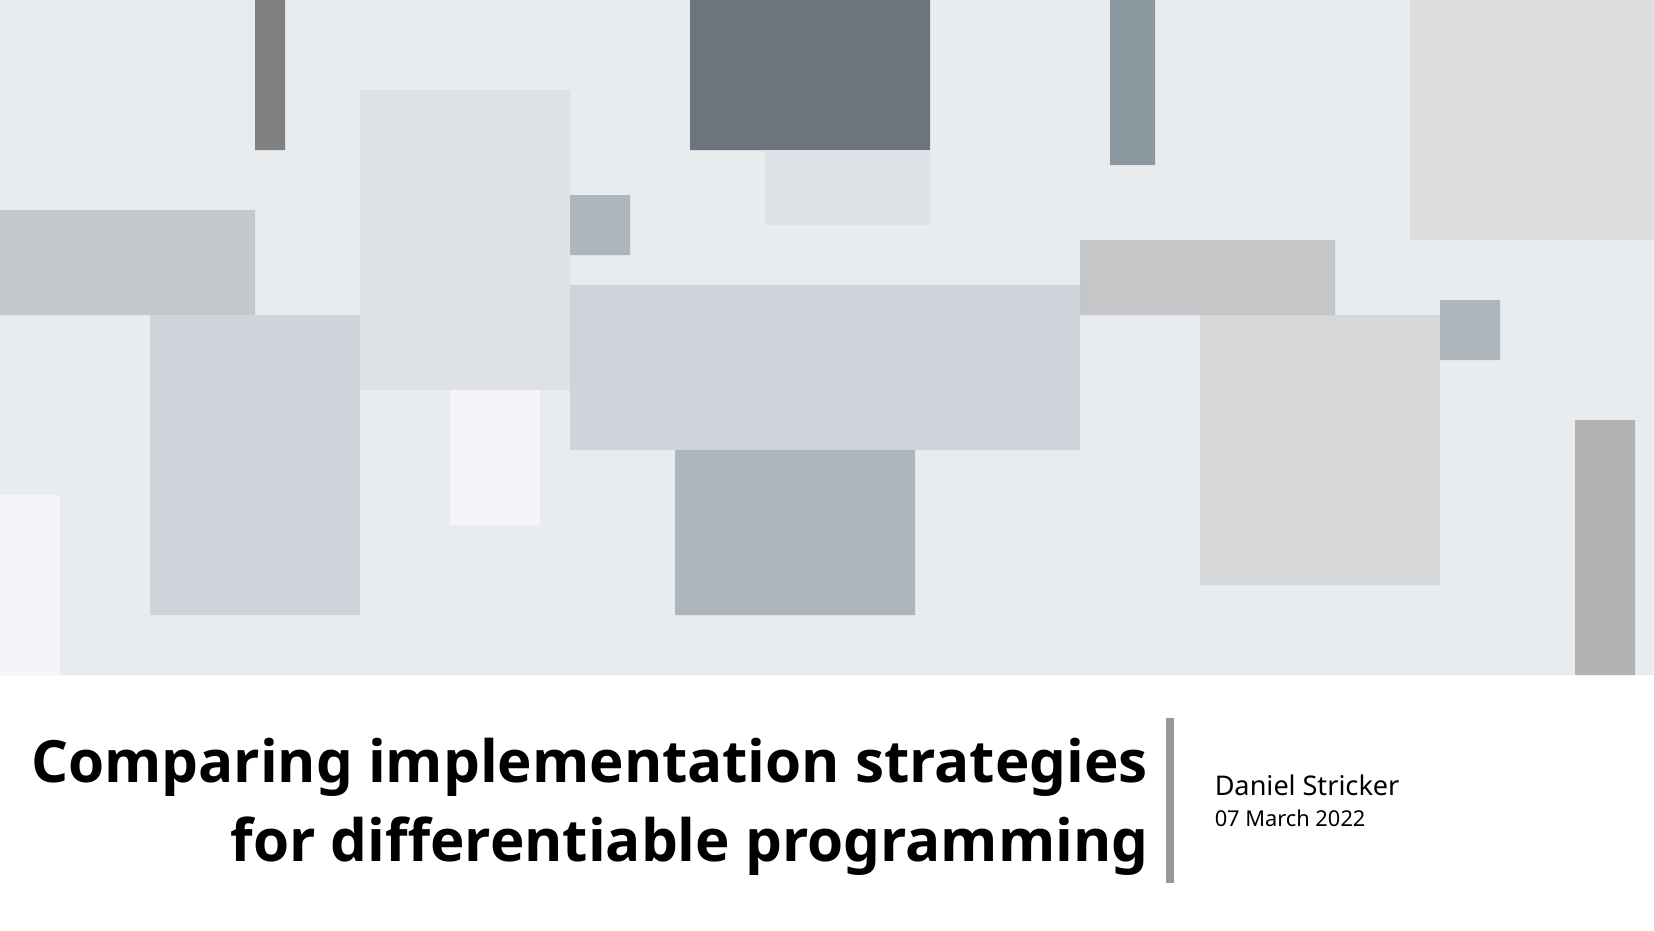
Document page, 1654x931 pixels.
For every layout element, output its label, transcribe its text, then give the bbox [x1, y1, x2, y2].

text_box Daniel Stricker 07 March 2022 [1200, 759, 1591, 841]
text_box Comparing implementation strategies for differentiable programming [0, 712, 1163, 931]
